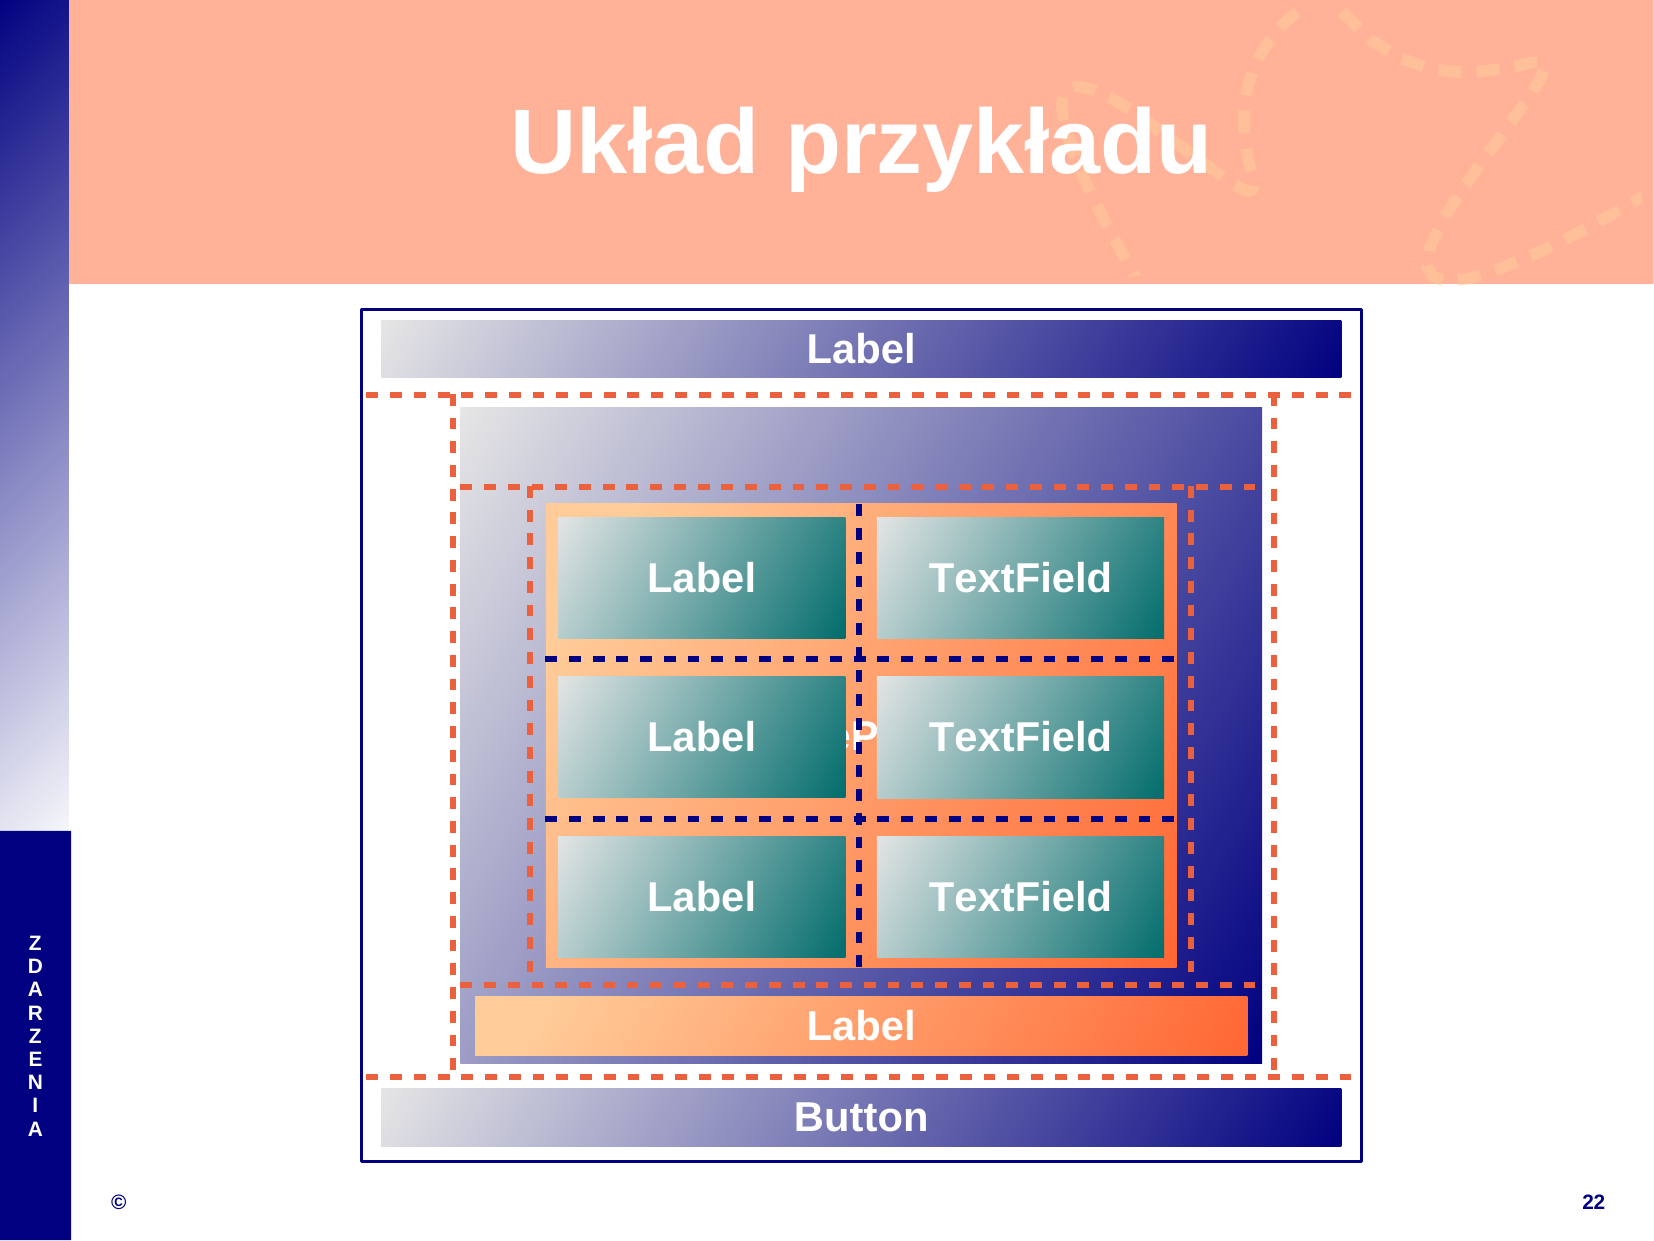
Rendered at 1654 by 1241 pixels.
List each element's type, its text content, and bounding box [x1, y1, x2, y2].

text_box TextField [876, 676, 1165, 799]
text_box TextField [876, 836, 1165, 958]
text_box Z D A R Z E N I A [0, 831, 71, 1241]
title Układ przykładu [70, 37, 1654, 246]
text_box Label [381, 320, 1342, 378]
text_box DatePanel [545, 503, 1177, 968]
text_box Label [558, 836, 846, 958]
text_box Label [558, 517, 846, 639]
text_box Button [381, 1088, 1342, 1147]
text_box Panel [460, 407, 1263, 1064]
text_box Label [558, 676, 846, 798]
text_box TextField [876, 517, 1165, 639]
text_box Label [475, 996, 1248, 1056]
